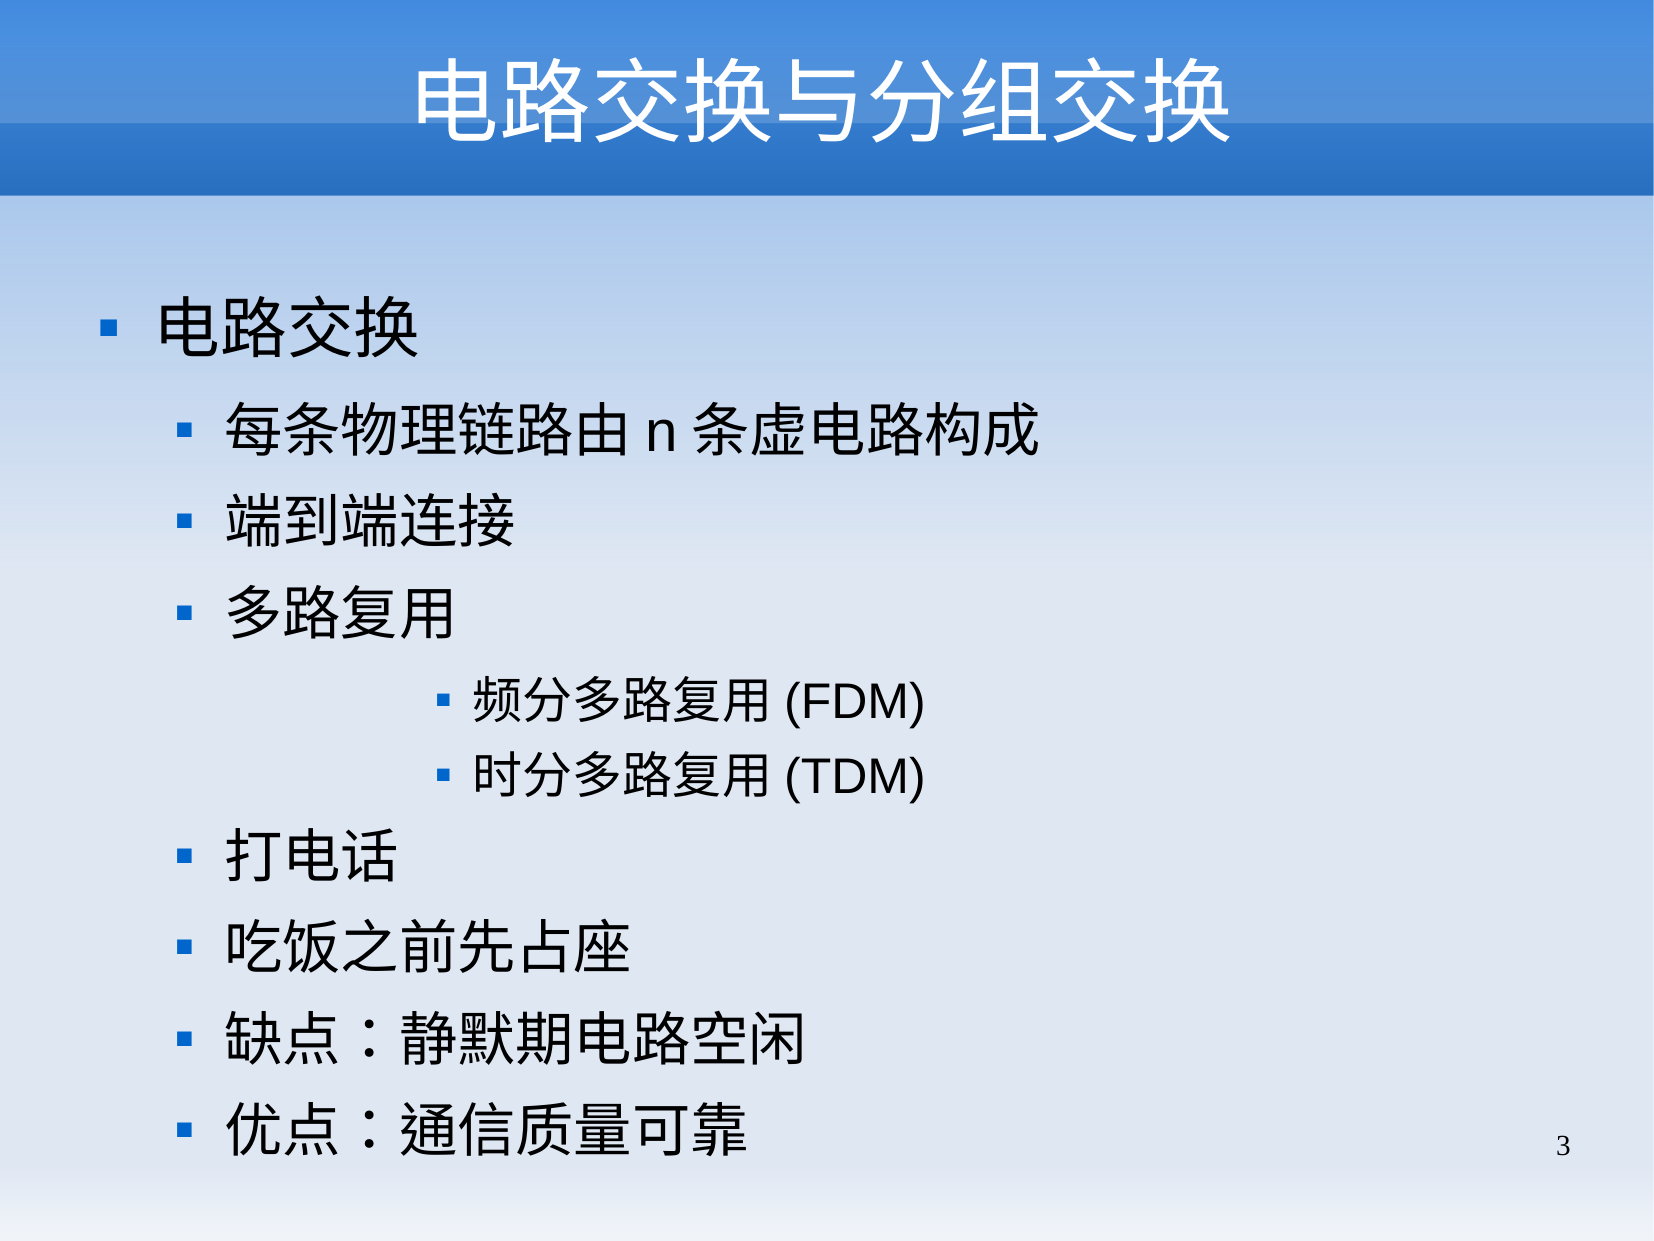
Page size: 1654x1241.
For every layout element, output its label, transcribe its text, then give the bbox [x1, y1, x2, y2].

picture [0, 0, 1654, 1241]
title 电路交换与分组交换 [76, 0, 1565, 208]
list 电路交换 每条物理链路由n条虚电路构成 端到端连接 多路复用 频分多路复用(FDM) 时分多路复用(TDM) 打电话 吃饭之前先占座 缺点：静默期电路空闲 优点：通信质量可靠 [82, 290, 1571, 1166]
